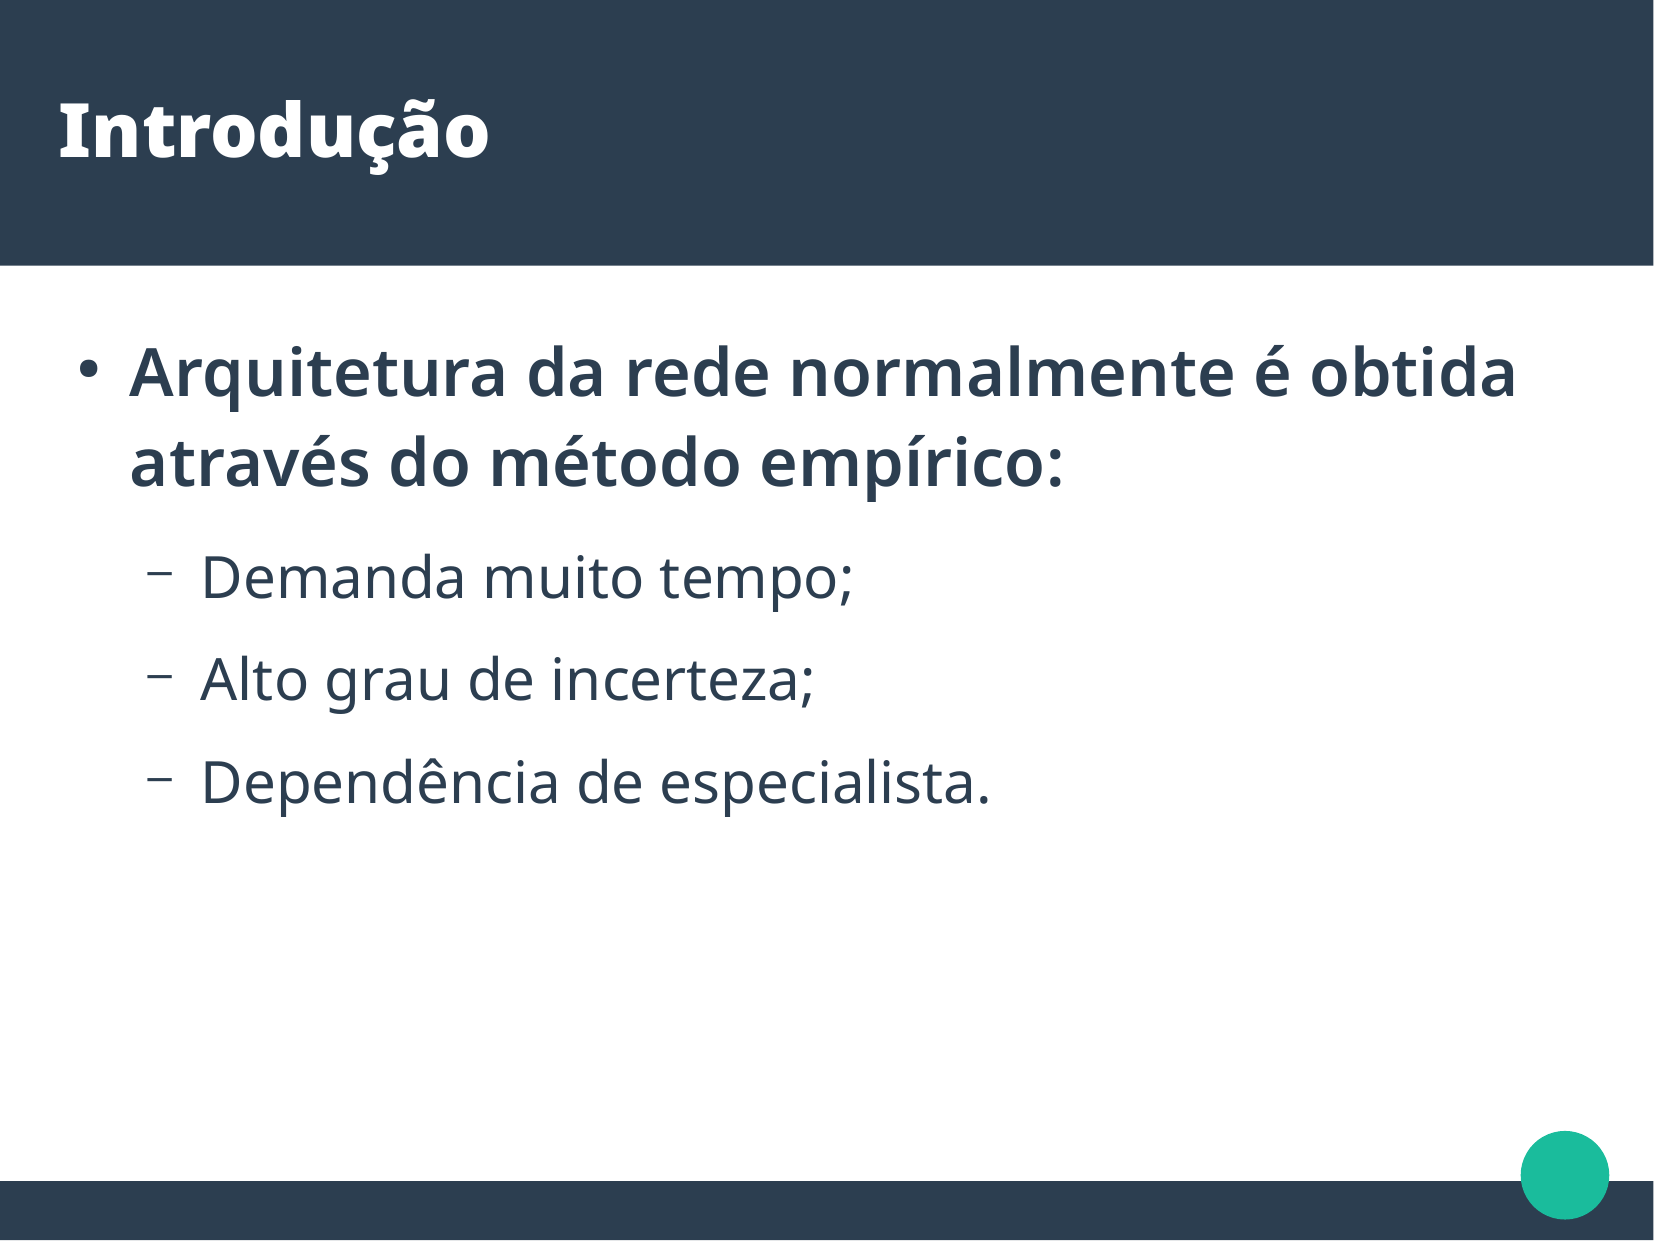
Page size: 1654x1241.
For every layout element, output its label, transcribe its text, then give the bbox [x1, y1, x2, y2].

list Arquitetura da rede normalmente é obtida através do método empírico: Demanda muito tempo; Alto grau de incerteza; Dependência de especialista. [59, 324, 1595, 1152]
title Introdução [59, 49, 1595, 207]
